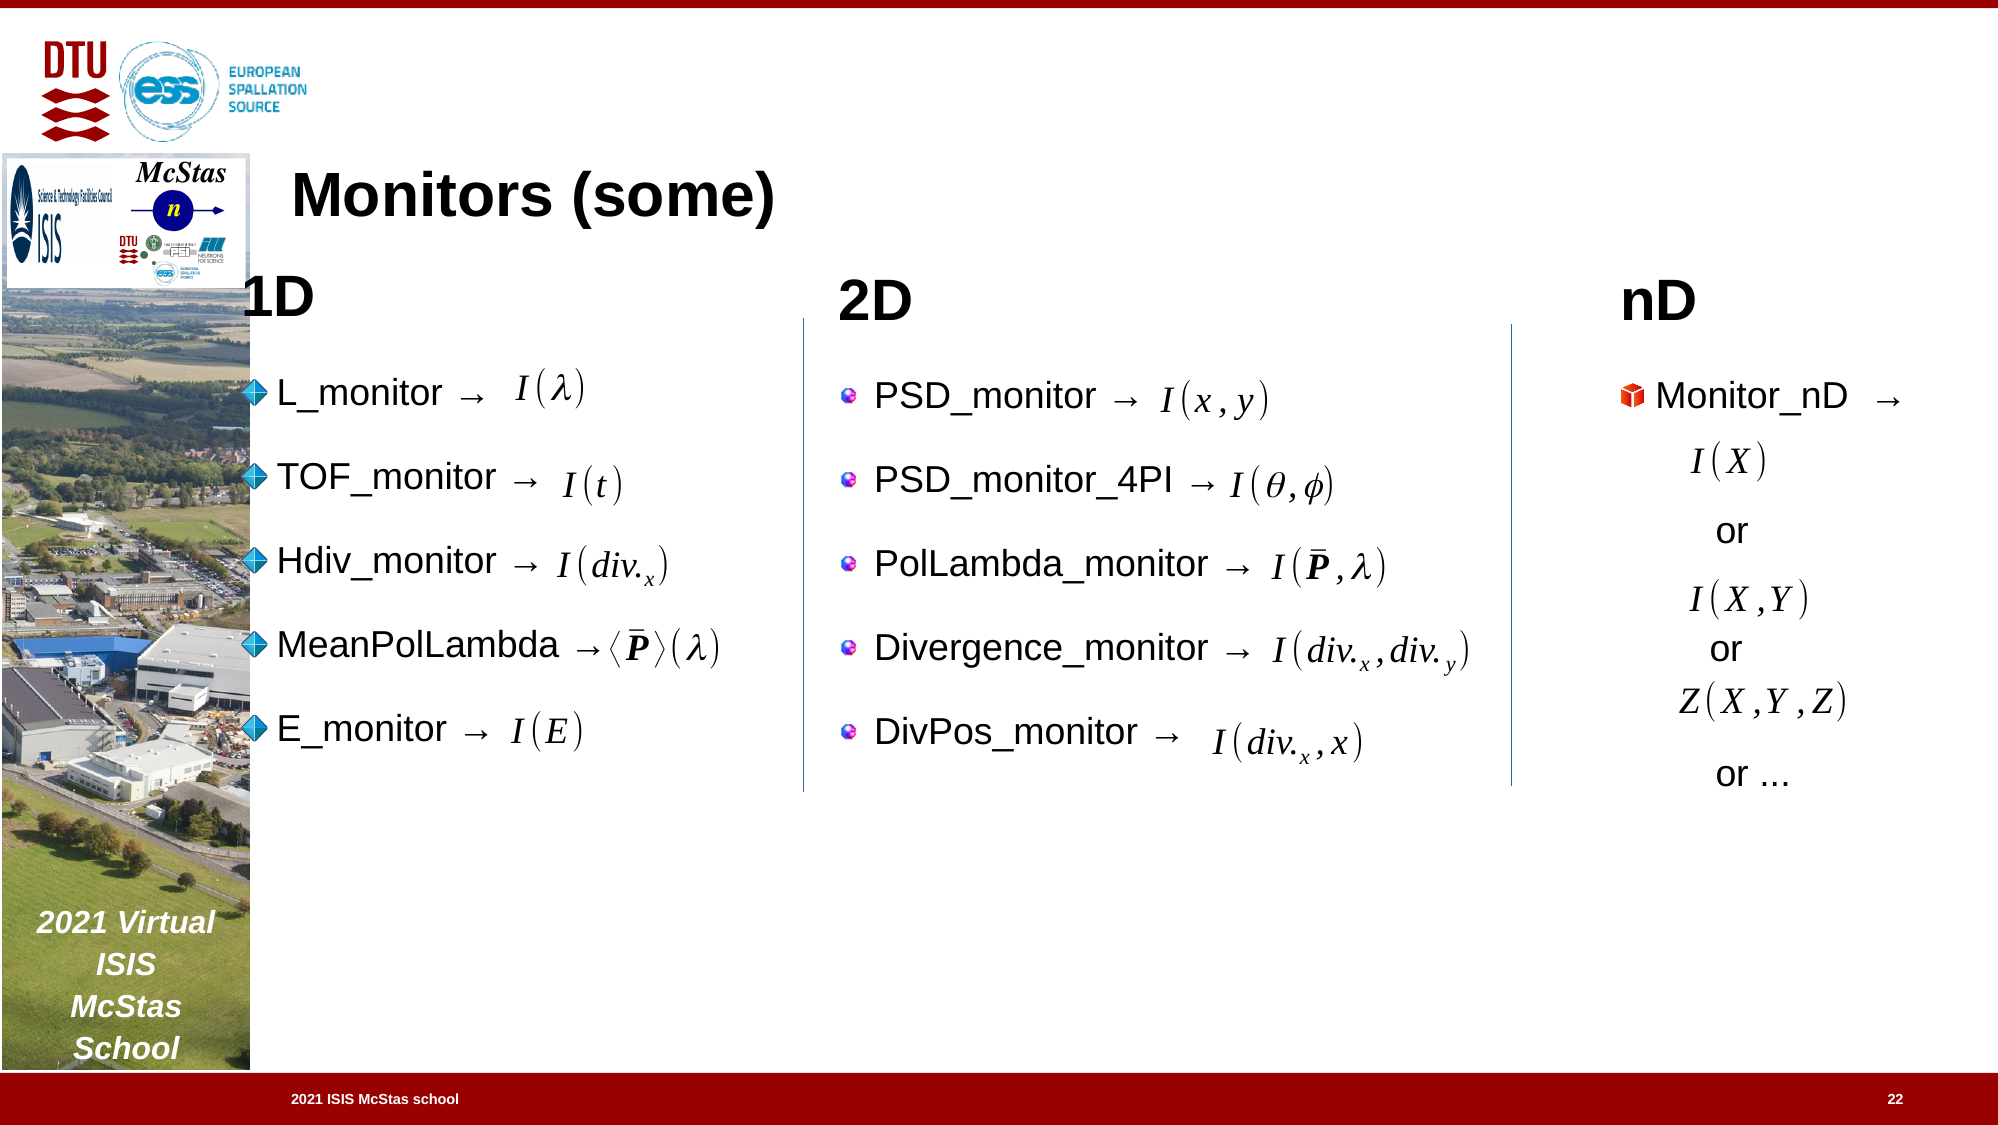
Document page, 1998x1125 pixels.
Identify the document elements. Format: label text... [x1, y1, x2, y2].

chart [555, 462, 630, 508]
chart [1152, 377, 1276, 424]
chart [1264, 627, 1477, 676]
text_box or [1700, 501, 1772, 559]
picture [163, 243, 197, 257]
text_box nD Monitor_nD → [1605, 259, 1933, 424]
chart [1683, 439, 1773, 485]
title Monitors (some) [291, 69, 1819, 230]
chart [1222, 462, 1342, 508]
text_box or ... [1700, 745, 1902, 886]
text_box or [1694, 620, 1766, 677]
slide_number <number> [1887, 1088, 1909, 1110]
chart [1263, 545, 1393, 591]
chart [549, 542, 676, 591]
picture [118, 161, 238, 232]
chart [1671, 679, 1855, 725]
chart [1681, 576, 1816, 622]
picture [119, 41, 307, 142]
chart [1204, 720, 1370, 769]
picture [2, 153, 250, 1070]
chart [602, 625, 727, 672]
chart [503, 708, 591, 754]
picture [140, 235, 226, 286]
picture [10, 163, 112, 264]
chart [507, 366, 626, 426]
text_box 1D L_monitor → TOF_monitor → Hdiv_monitor → MeanPolLambda → E_monitor → [226, 256, 709, 799]
text_box 2D PSD_monitor → PSD_monitor_4PI → PolLambda_monitor → Divergence_monitor → DivPos_monitor → [824, 259, 1283, 802]
